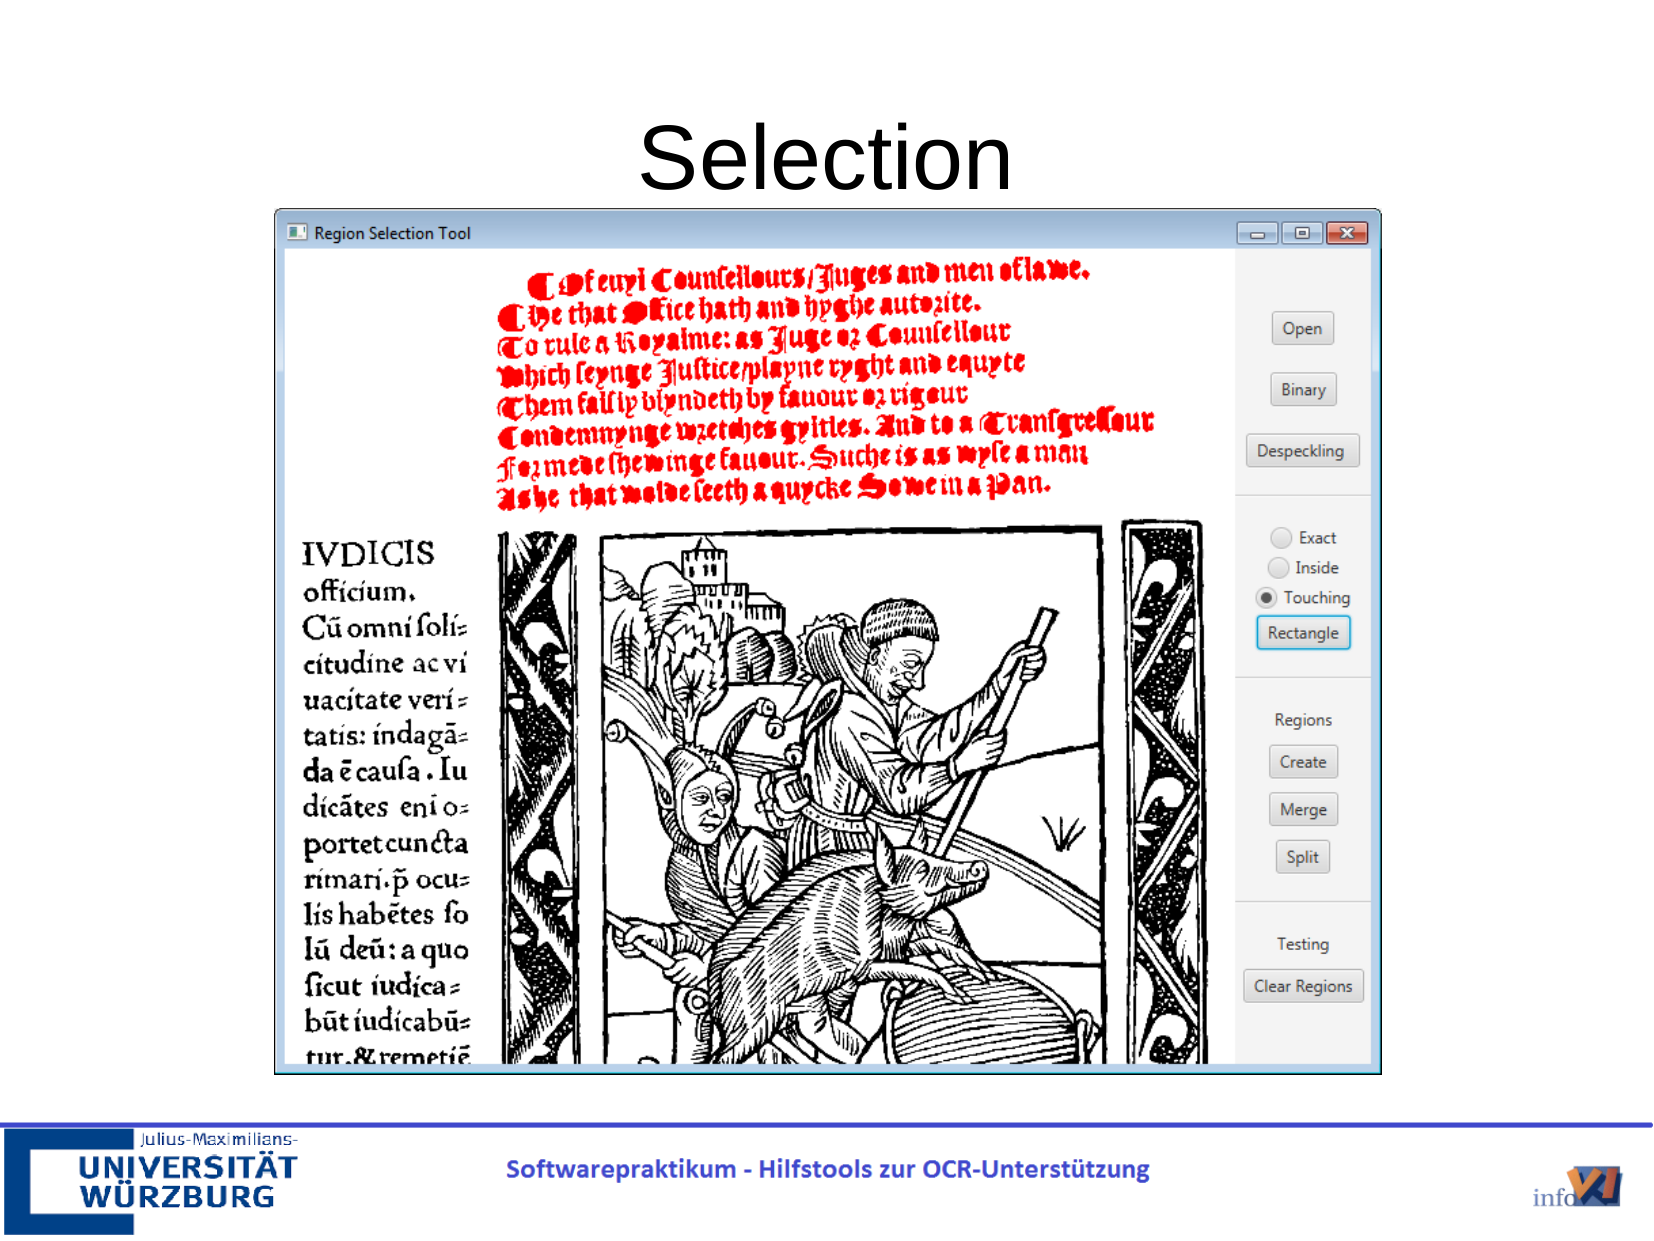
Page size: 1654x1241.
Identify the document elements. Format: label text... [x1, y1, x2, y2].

title Selection [82, 49, 1571, 257]
picture [274, 208, 1382, 1075]
